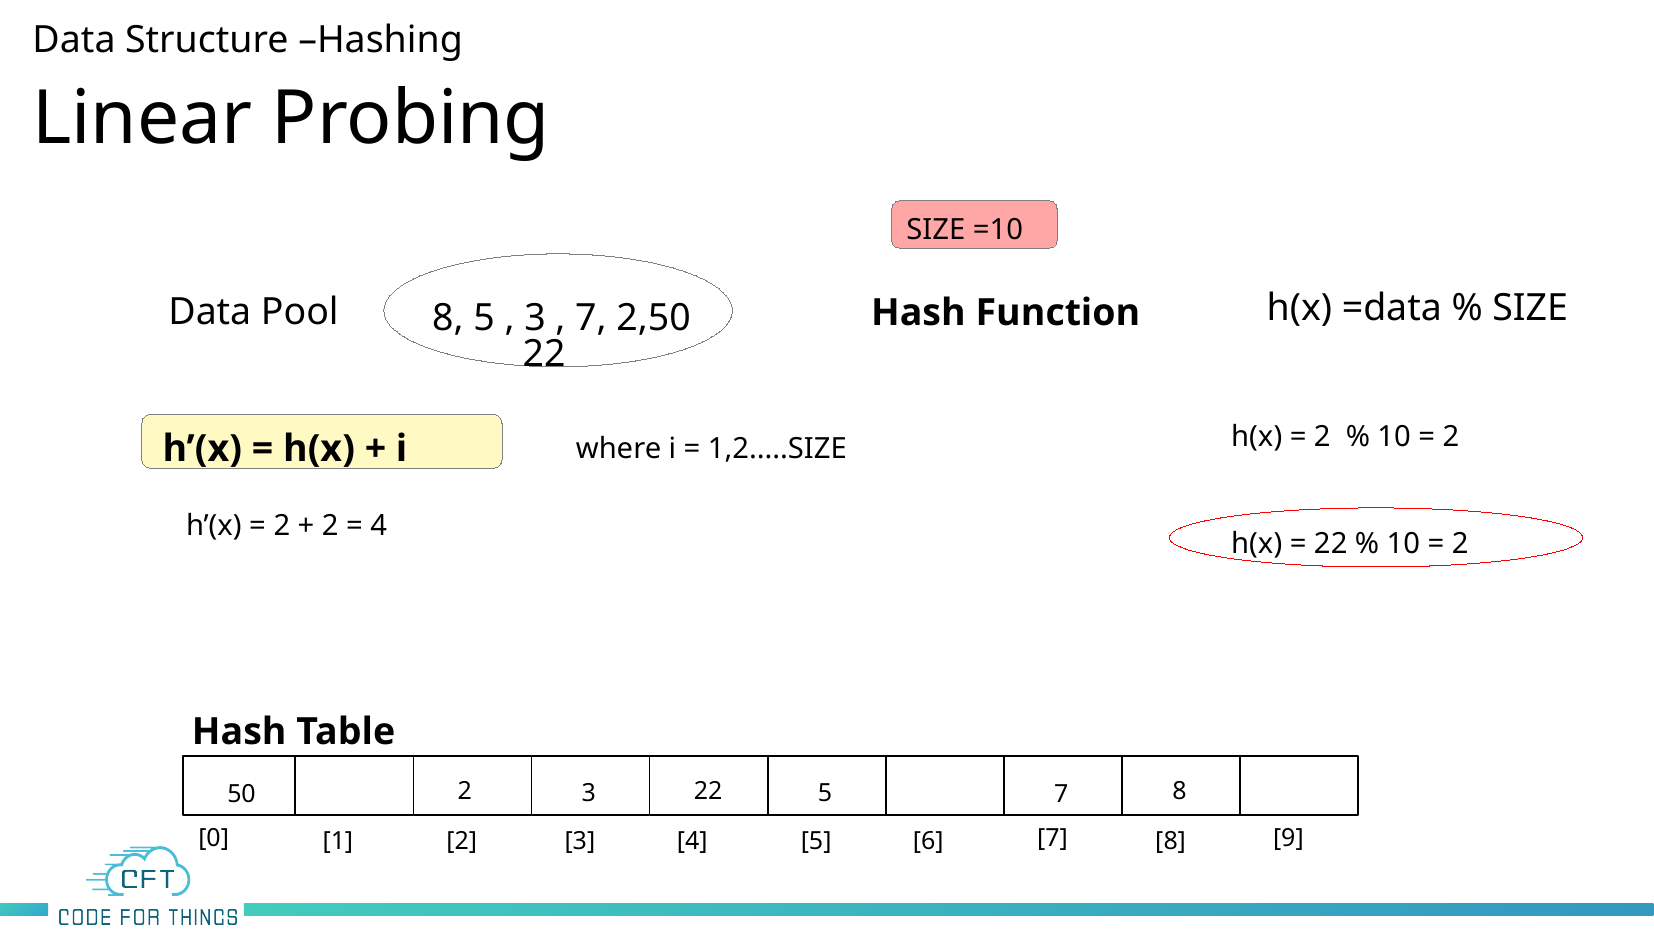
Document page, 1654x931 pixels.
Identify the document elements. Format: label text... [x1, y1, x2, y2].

text_box [183, 755, 1359, 815]
text_box 22 [507, 318, 586, 378]
text_box 3 [566, 767, 615, 812]
text_box [1249, 507, 1503, 514]
picture [59, 846, 237, 925]
text_box [9] [1251, 812, 1353, 857]
text_box 5 [803, 767, 851, 812]
text_box 7 [1039, 768, 1087, 813]
text_box Data Pool [118, 276, 402, 342]
text_box [7] [1015, 812, 1117, 857]
text_box Hash Table [141, 696, 461, 756]
text_box 50 [212, 768, 275, 813]
text_box [4] [655, 814, 756, 860]
text_box Hash Function [820, 278, 1216, 337]
text_box [1] [301, 814, 402, 860]
text_box [5] [779, 814, 880, 860]
text_box [1536, 518, 1583, 557]
text_box [8] [1133, 814, 1235, 860]
text_box [2] [425, 814, 526, 860]
text_box h’(x) = h(x) + i [112, 414, 550, 479]
text_box [0] [177, 812, 278, 857]
text_box [1169, 527, 1181, 548]
title Data Structure –Hashing Linear Probing [32, 12, 1184, 166]
text_box [405, 253, 711, 283]
text_box h(x) = 22 % 10 = 2 [1181, 514, 1536, 579]
text_box 8 [1157, 765, 1205, 810]
text_box h(x) =data % SIZE [1216, 272, 1654, 337]
text_box 8, 5 , 3 , 7, 2,50 [402, 283, 780, 342]
text_box h(x) = 2 % 10 = 2 [1181, 408, 1524, 473]
text_box 2 [442, 764, 491, 810]
text_box [586, 342, 703, 367]
text_box where i = 1,2.....SIZE [561, 419, 957, 469]
text_box [3] [543, 814, 644, 860]
text_box 22 [679, 764, 741, 810]
text_box h’(x) = 2 + 2 = 4 [135, 496, 520, 546]
text_box [413, 342, 507, 365]
text_box [6] [891, 814, 993, 860]
text_box SIZE =10 [891, 200, 1058, 250]
